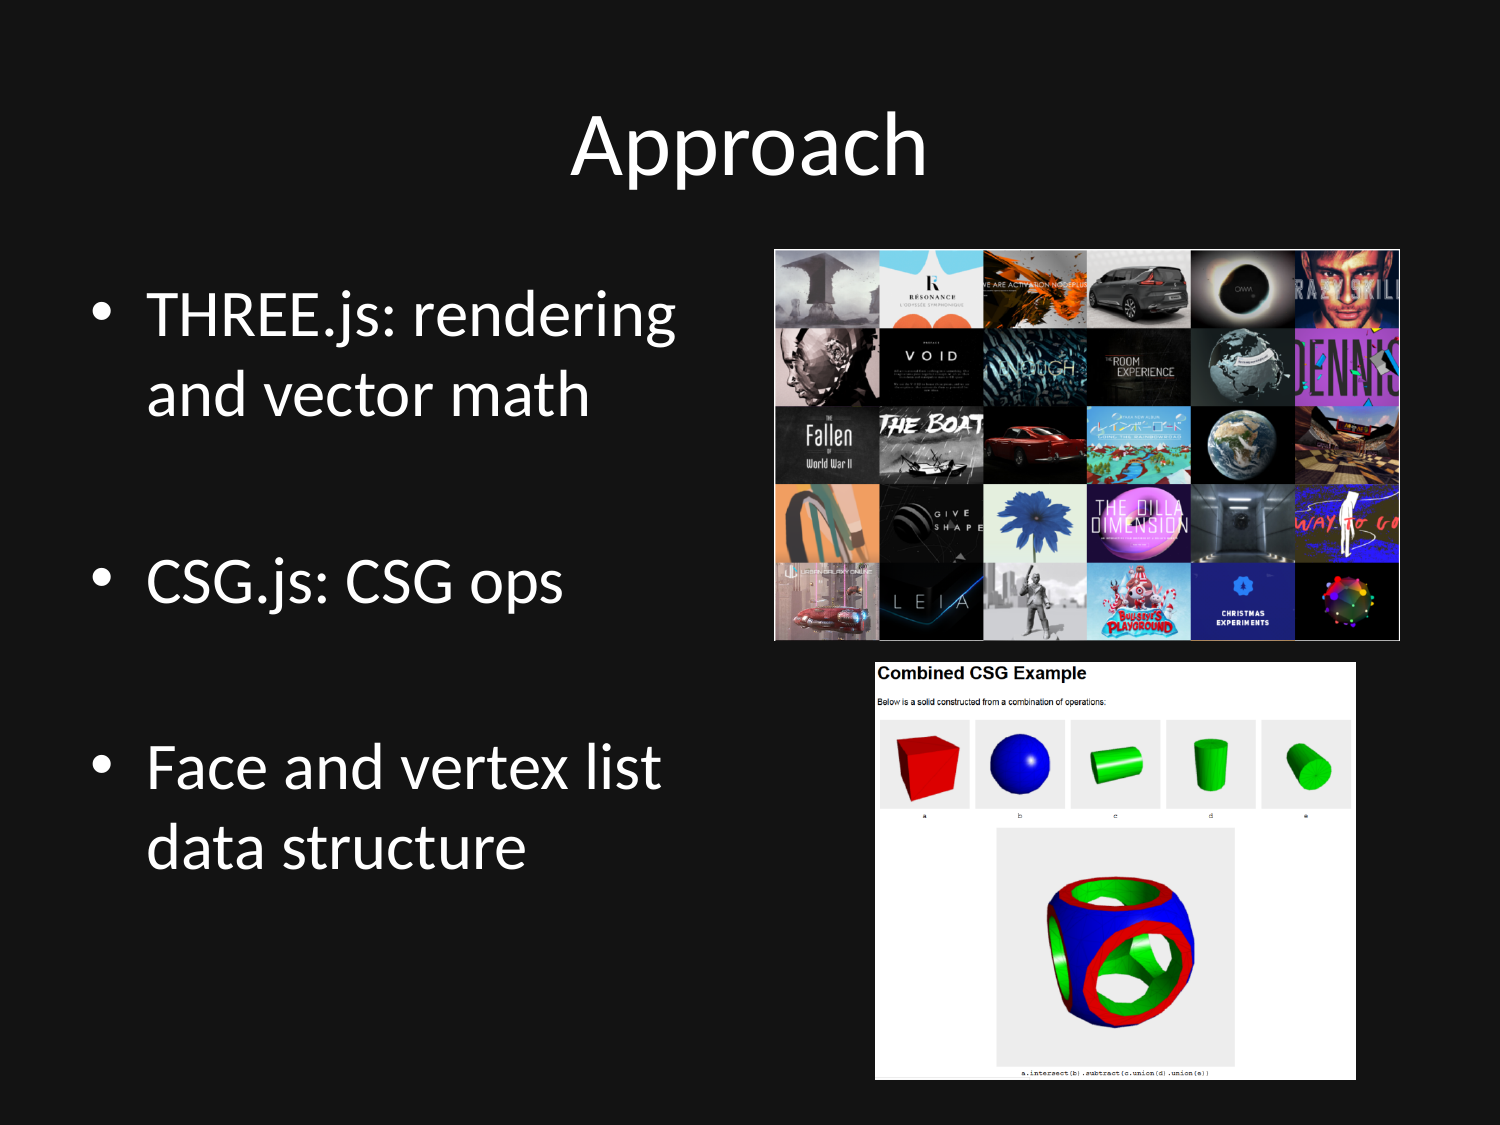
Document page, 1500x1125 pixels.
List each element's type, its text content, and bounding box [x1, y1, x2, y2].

picture [774, 249, 1400, 641]
list THREE.js: rendering and vector math CSG.js: CSG ops Face and vertex list data structure [75, 262, 775, 1005]
picture [875, 662, 1356, 1080]
title Approach [75, 45, 1425, 233]
